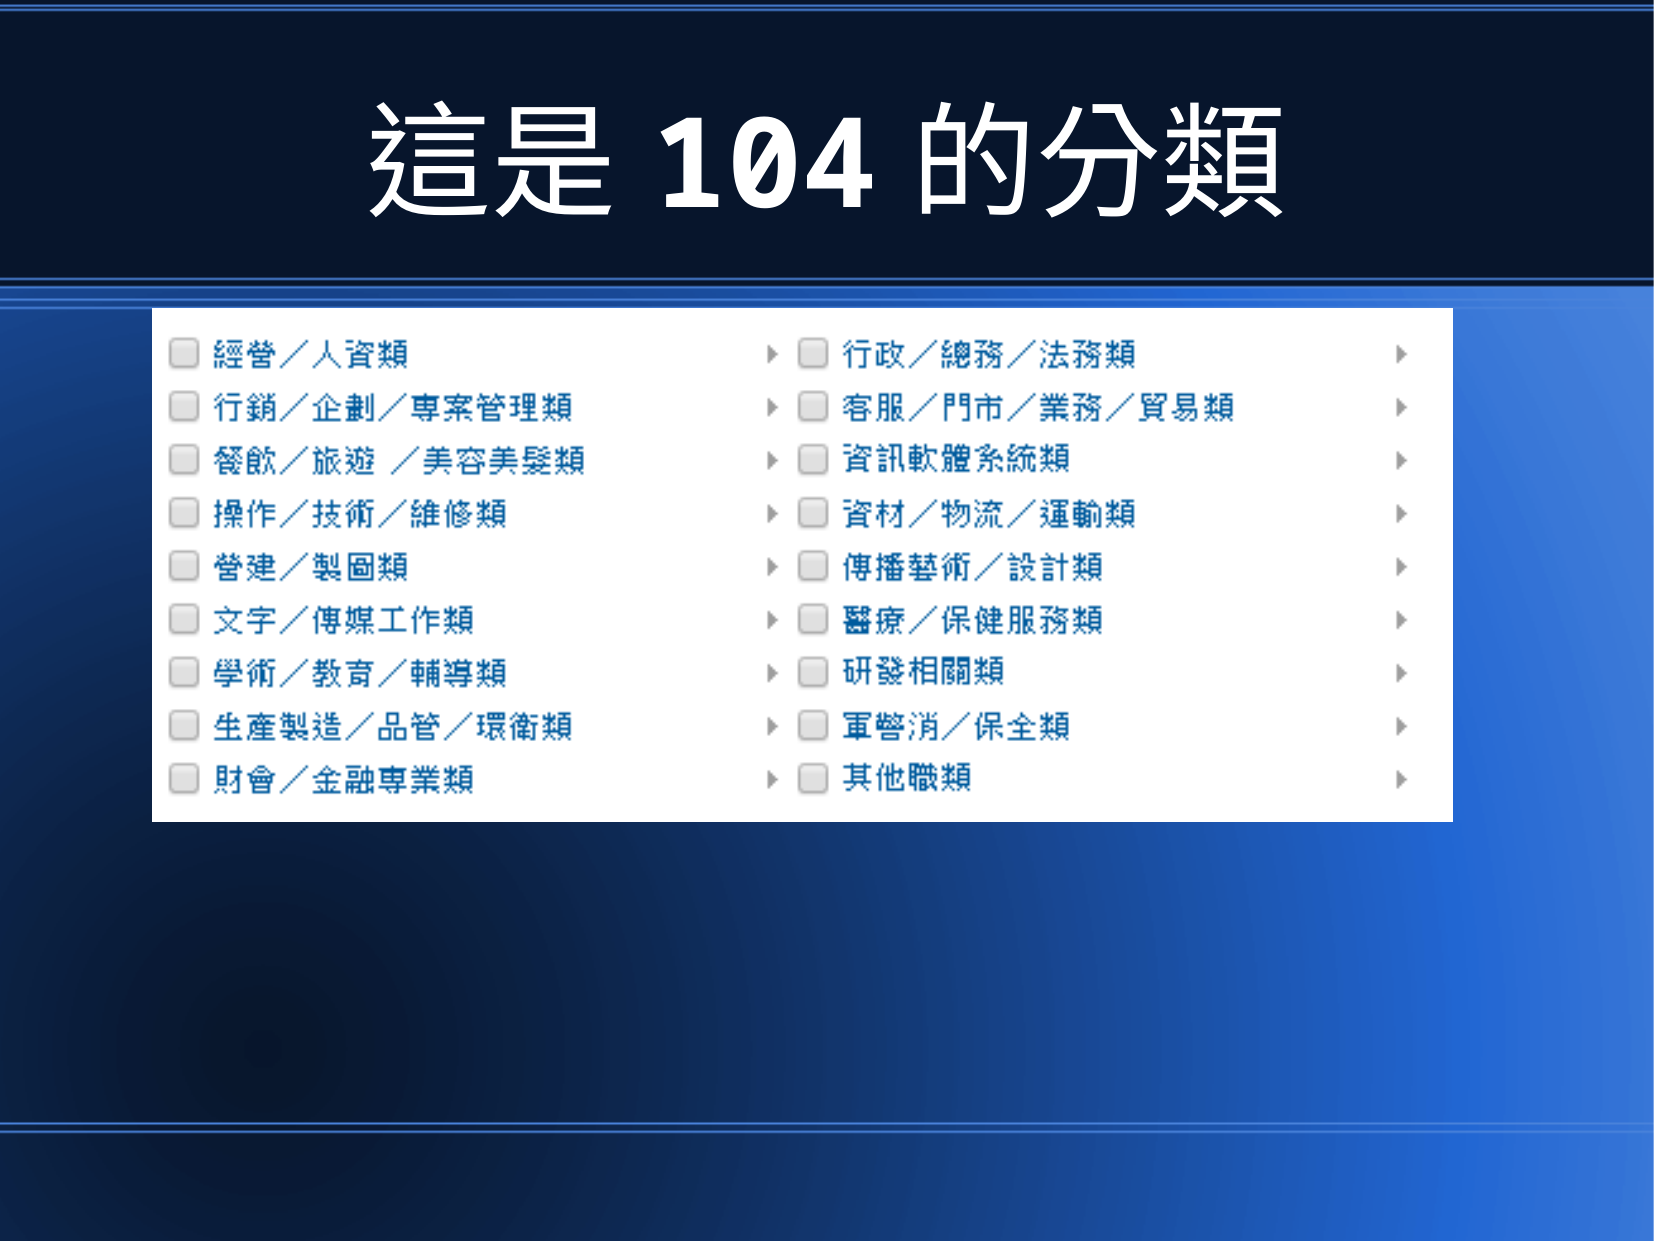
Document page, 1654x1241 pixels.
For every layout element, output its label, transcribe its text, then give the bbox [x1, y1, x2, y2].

picture [0, 0, 1654, 1241]
title 這是104的分類 [82, 49, 1571, 257]
